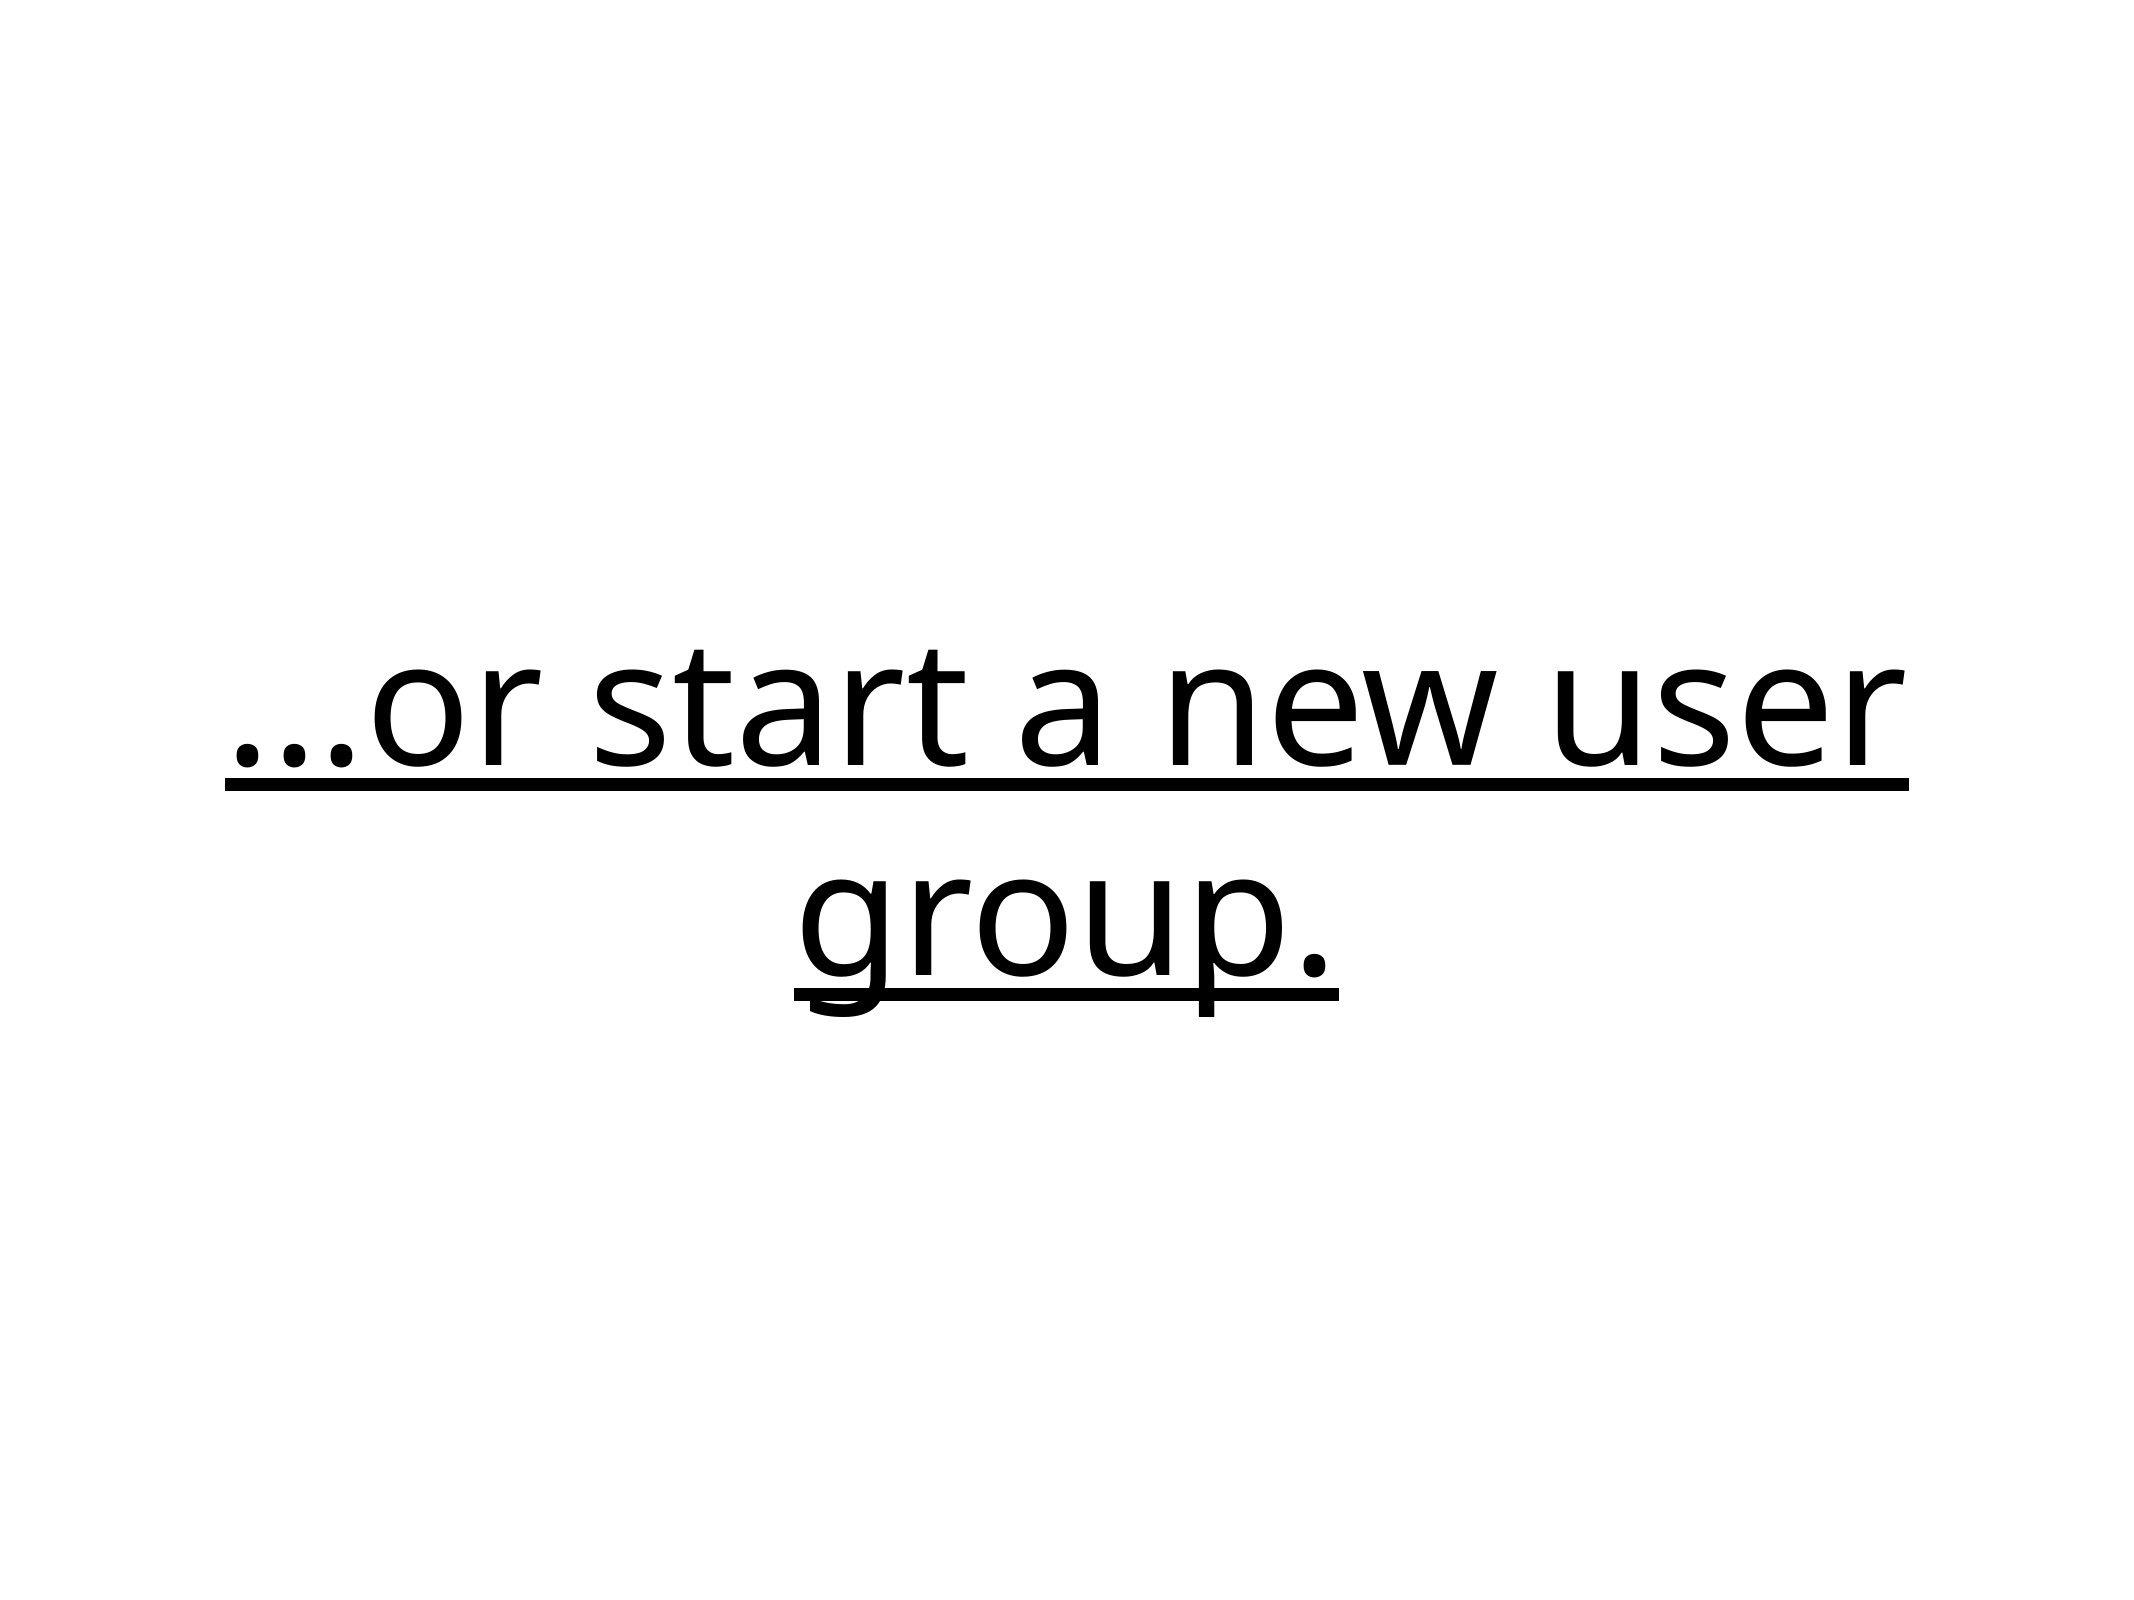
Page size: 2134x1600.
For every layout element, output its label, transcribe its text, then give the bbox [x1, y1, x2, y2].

title ...or start a new user group. [208, 487, 1925, 1113]
